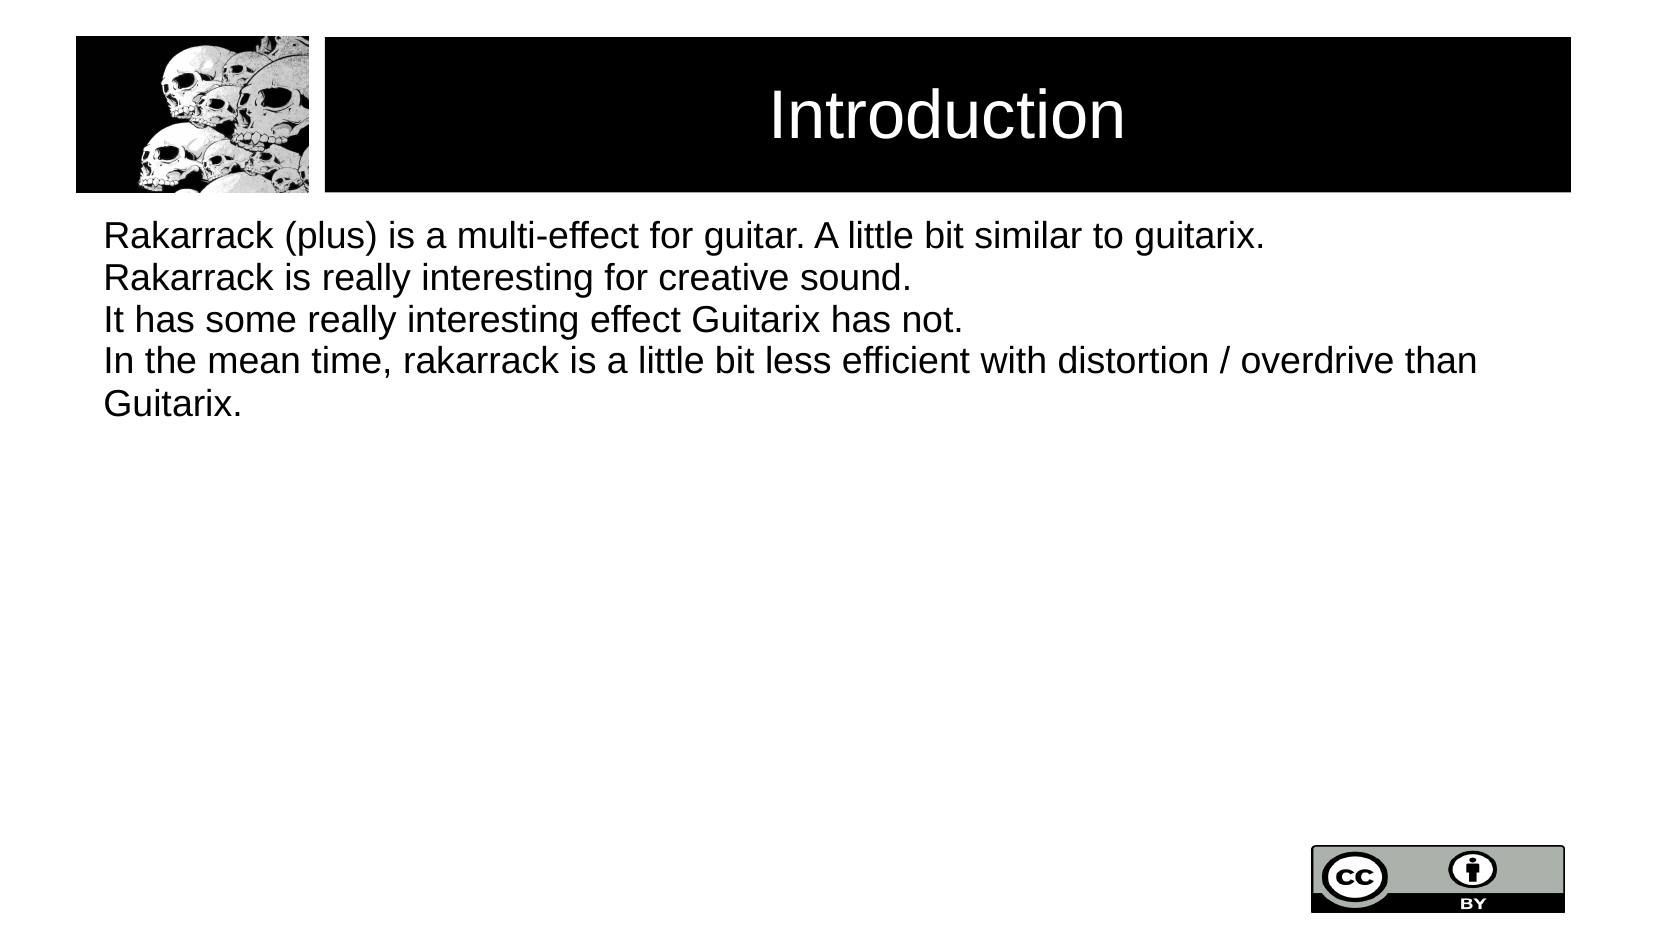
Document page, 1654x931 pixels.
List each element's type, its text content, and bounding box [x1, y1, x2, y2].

title Introduction [324, 37, 1571, 193]
text_box Rakarrack (plus) is a multi-effect for guitar. A little bit similar to guitarix. Rakarrack is really interesting for creative sound. It has some really interesting effect Guitarix has not. In the mean time, rakarrack is a little bit less efficient with distortion / overdrive than Guitarix. [88, 206, 1565, 474]
picture [1311, 845, 1565, 913]
picture [76, 36, 309, 193]
